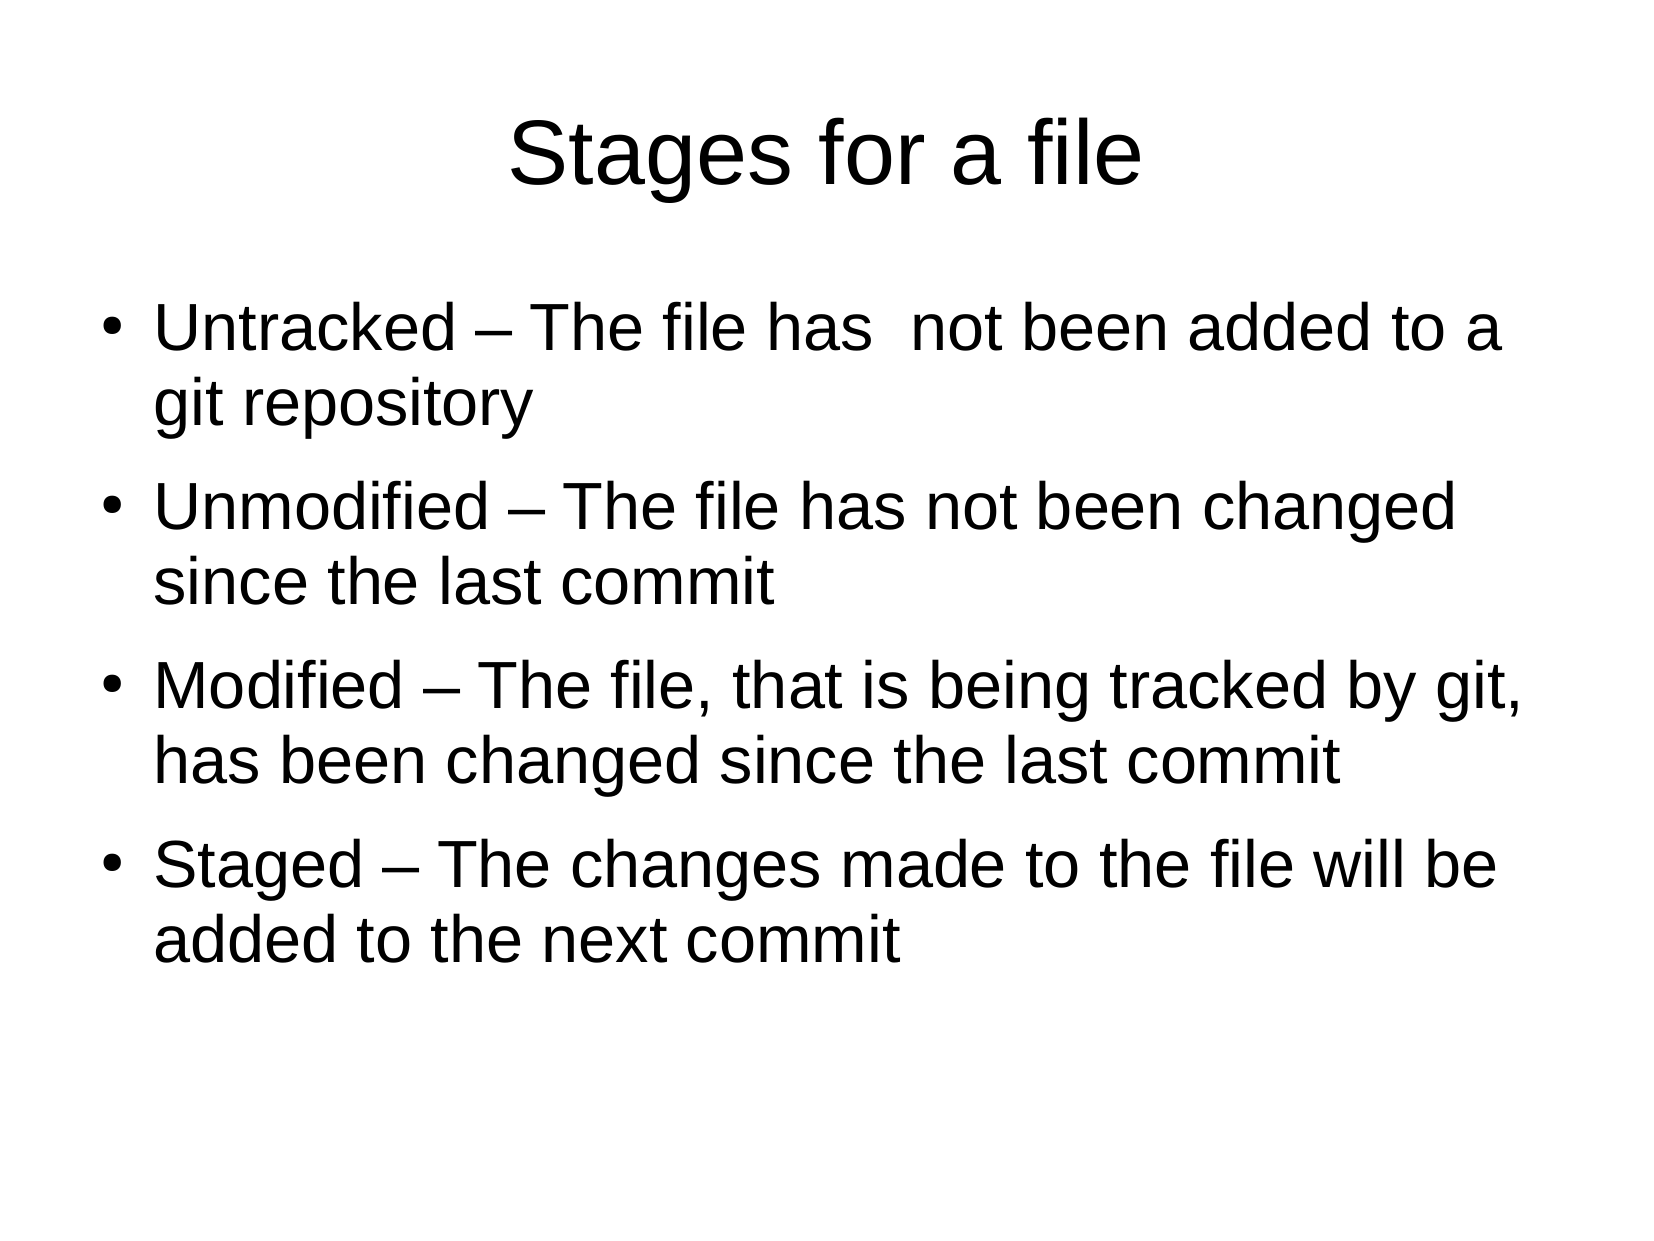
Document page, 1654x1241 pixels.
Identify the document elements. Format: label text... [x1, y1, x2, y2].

list Untracked – The file has not been added to a git repository Unmodified – The file has not been changed since the last commit Modified – The file, that is being tracked by git, has been changed since the last commit Staged – The changes made to the file will be added to the next commit [82, 290, 1571, 1010]
title Stages for a file [82, 49, 1571, 257]
